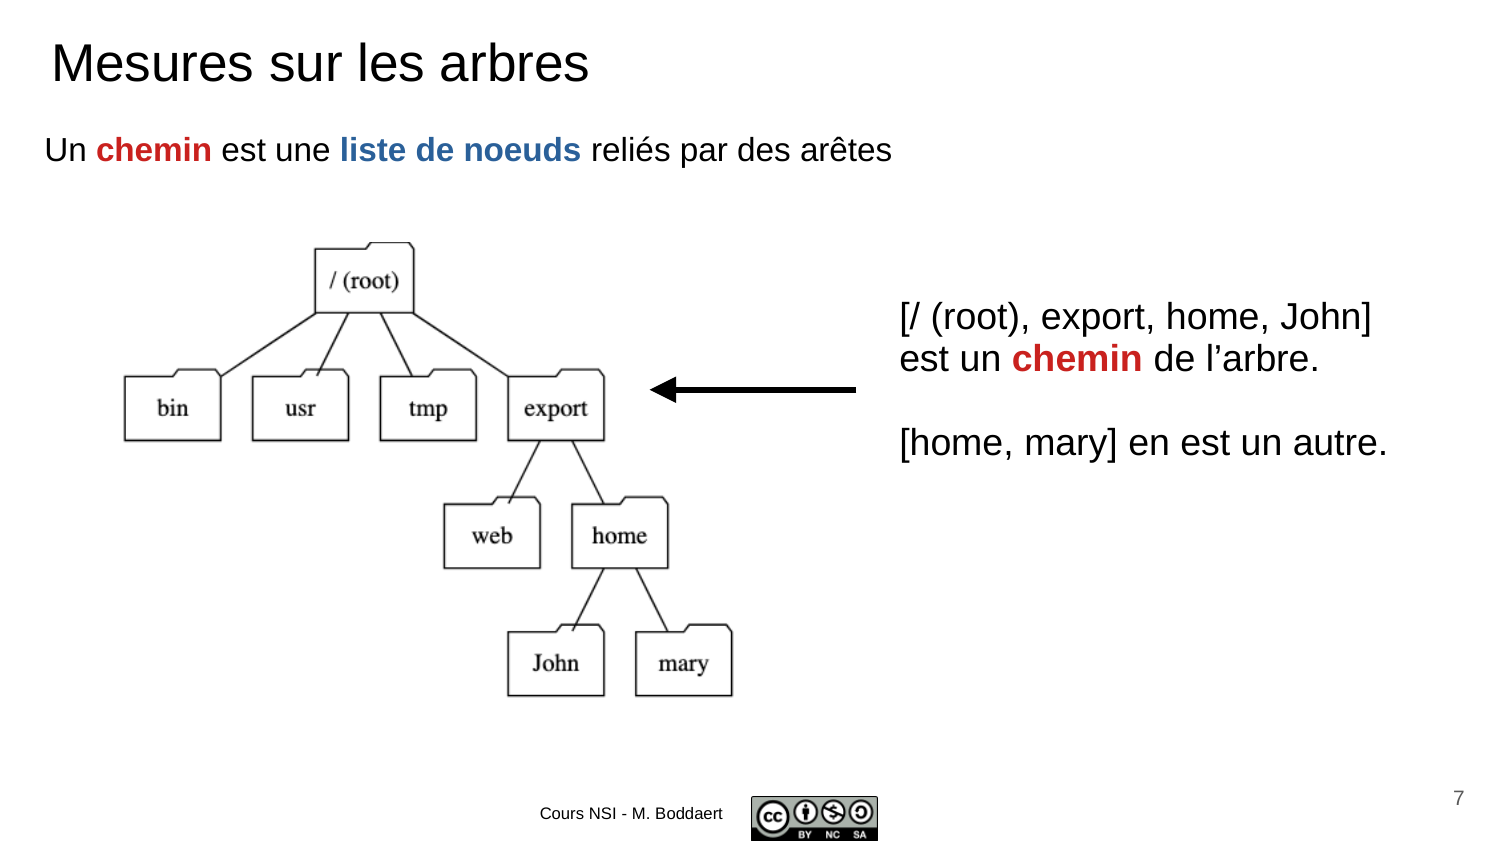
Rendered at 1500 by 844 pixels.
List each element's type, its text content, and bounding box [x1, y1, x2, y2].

slide_number <numéro> [1389, 764, 1480, 830]
picture [751, 796, 878, 841]
text_box Un chemin est une liste de noeuds reliés par des arêtes [29, 120, 1477, 207]
picture [118, 242, 739, 703]
title Mesures sur les arbres [51, 13, 1449, 108]
text_box [/ (root), export, home, John] est un chemin de l’arbre. [home, mary] en est un autre. [884, 287, 1447, 502]
